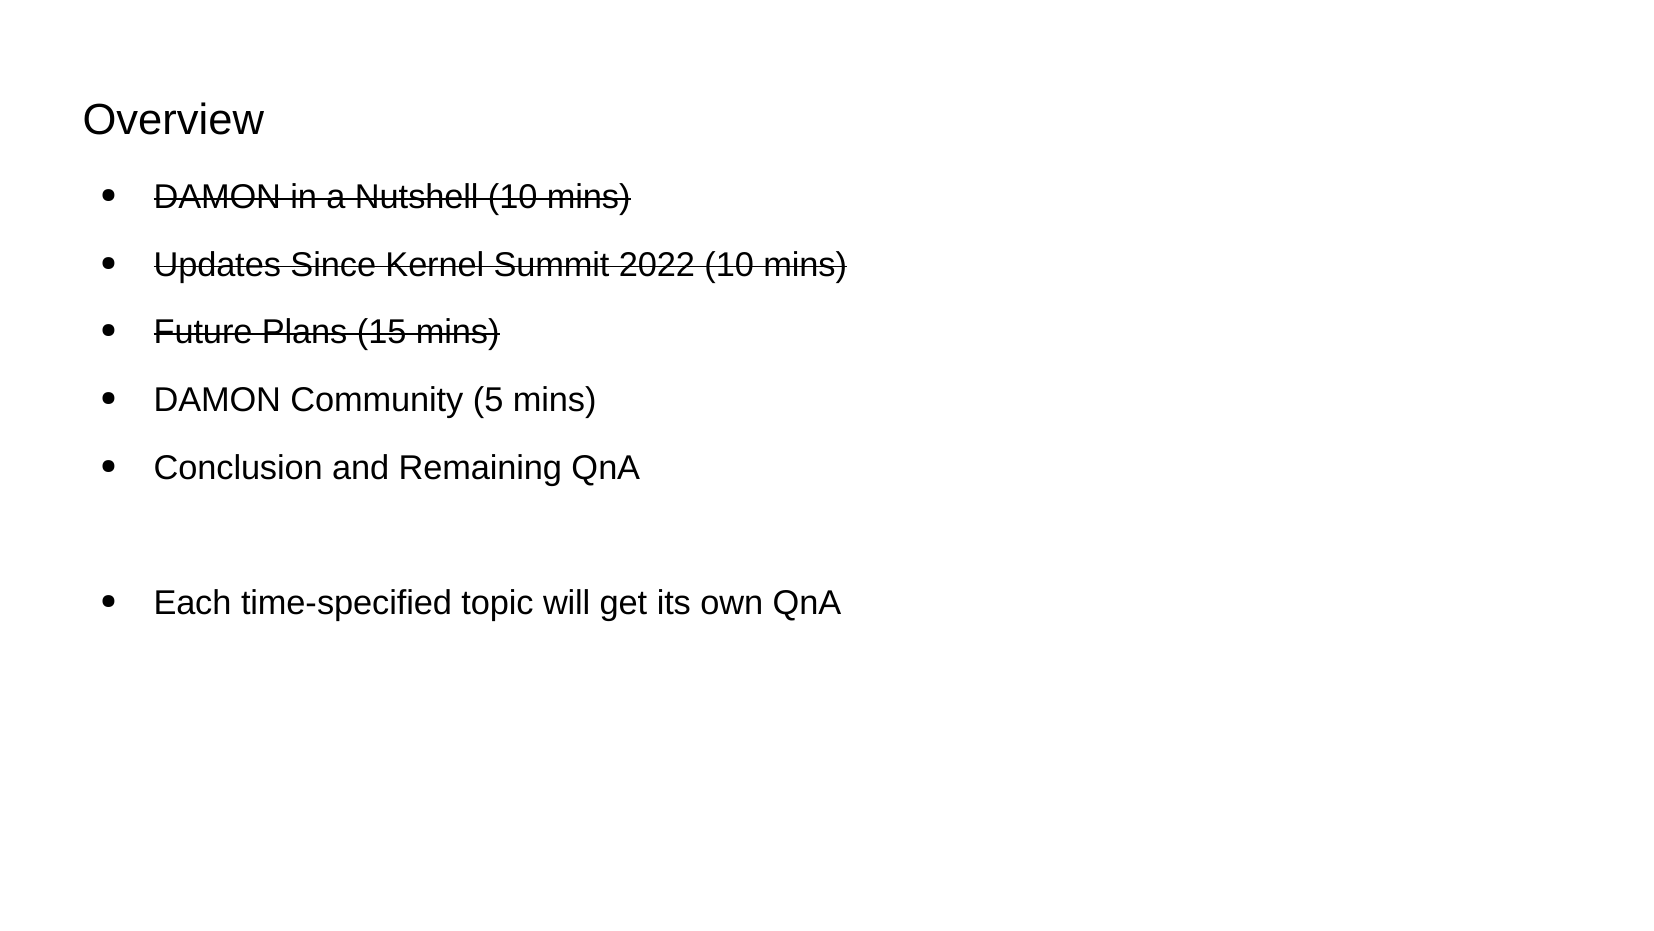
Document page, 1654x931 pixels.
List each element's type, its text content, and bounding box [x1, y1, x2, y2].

list DAMON in a Nutshell (10 mins) Updates Since Kernel Summit 2022 (10 mins) Future Plans (15 mins) DAMON Community (5 mins) Conclusion and Remaining QnA Each time-specified topic will get its own QnA [82, 177, 1571, 833]
title Overview [82, 81, 1571, 157]
